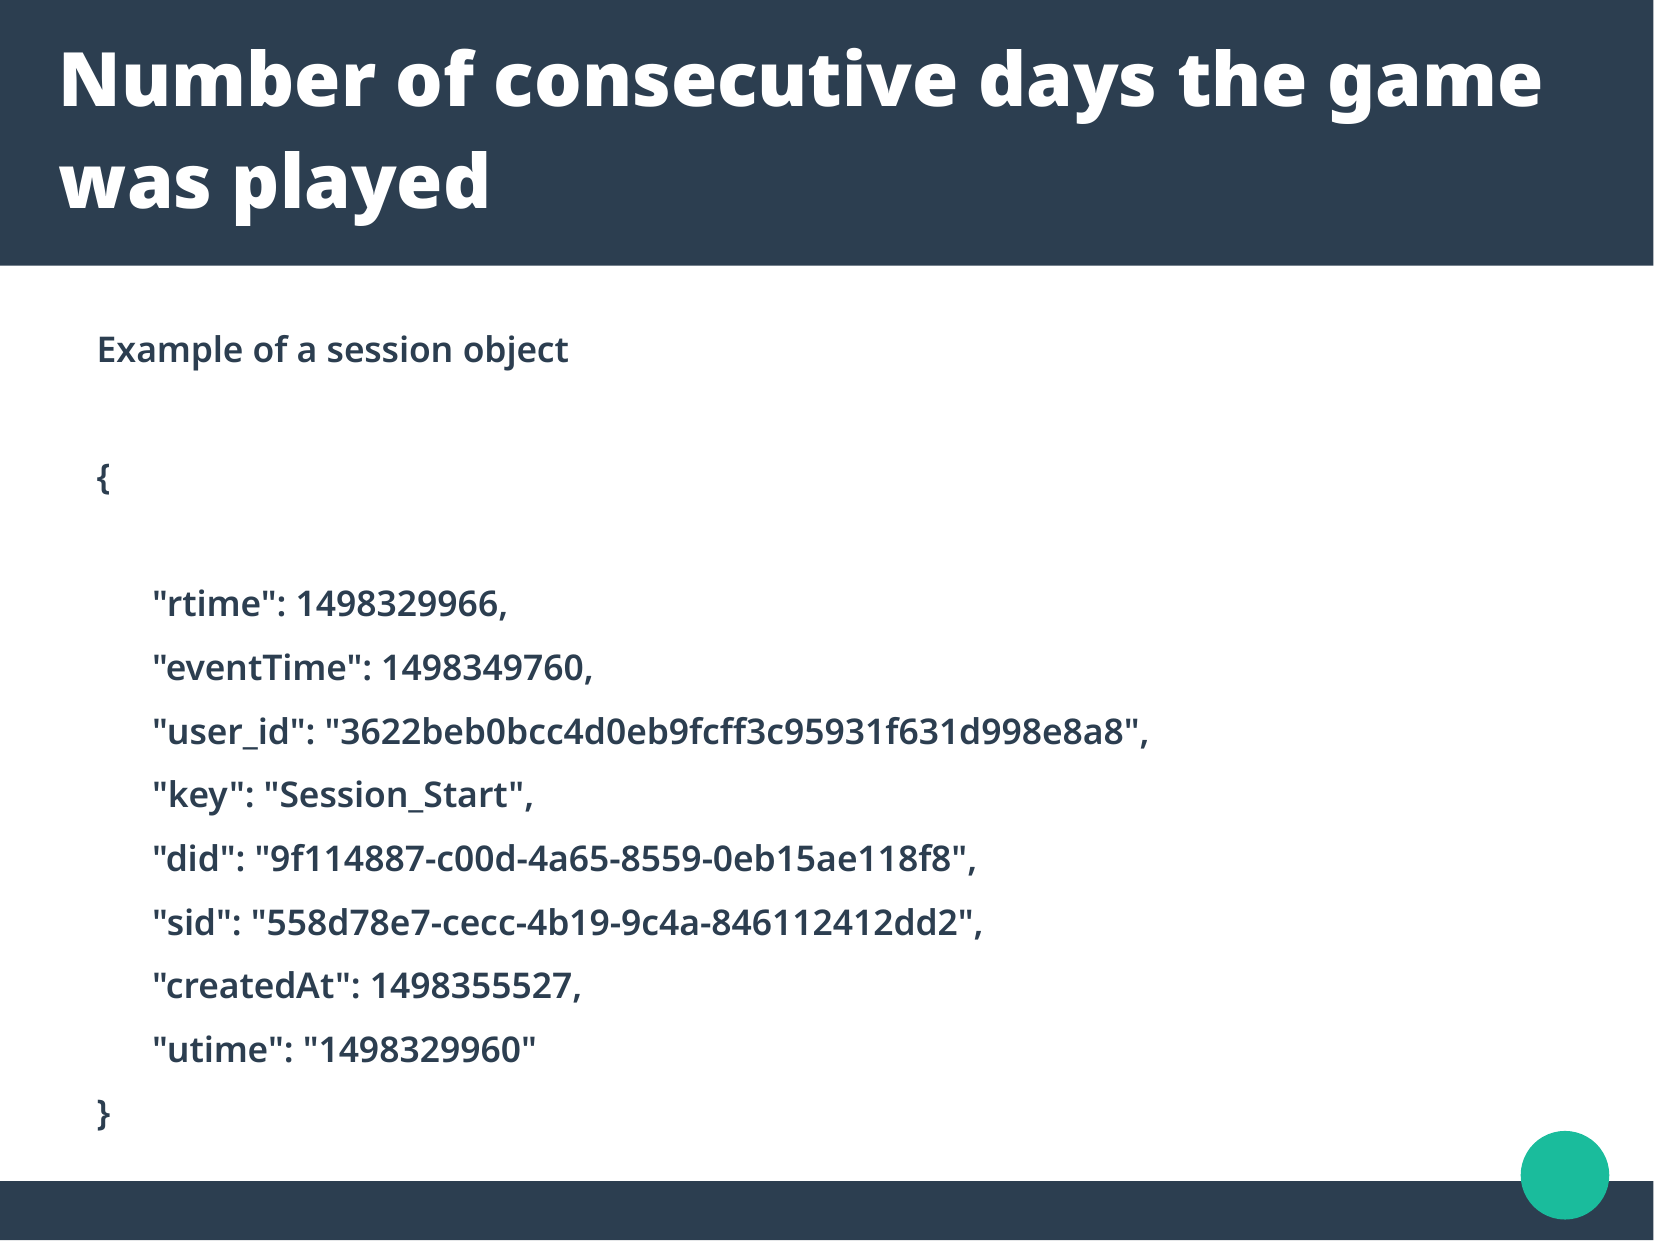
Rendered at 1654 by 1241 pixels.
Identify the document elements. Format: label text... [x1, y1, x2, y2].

list Example of a session object { "rtime": 1498329966, "eventTime": 1498349760, "user_id": "3622beb0bcc4d0eb9fcff3c95931f631d998e8a8", "key": "Session_Start", "did": "9f114887-c00d-4a65-8559-0eb15ae118f8", "sid": "558d78e7-cecc-4b19-9c4a-846112412dd2", "createdAt": 1498355527, "utime": "1498329960" } [59, 324, 1595, 1152]
title Number of consecutive days the game was played [59, 40, 1595, 216]
